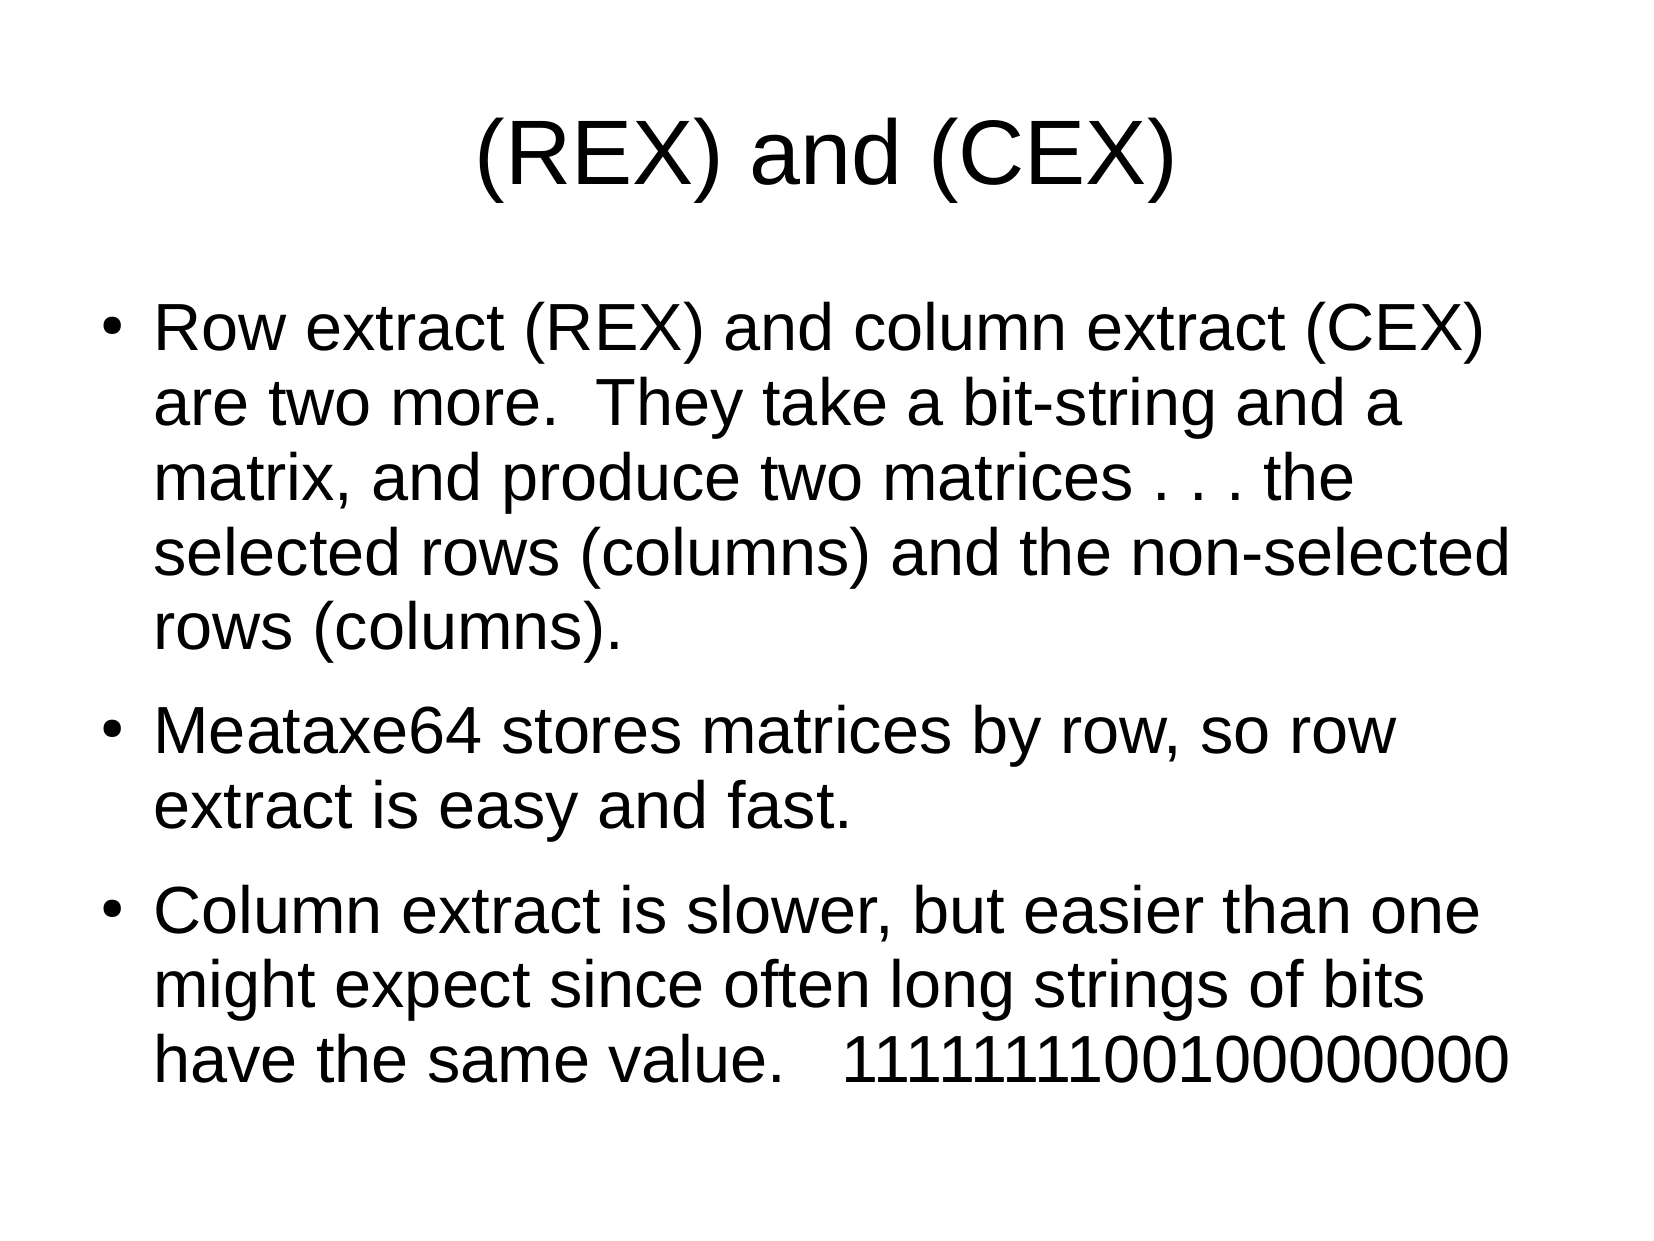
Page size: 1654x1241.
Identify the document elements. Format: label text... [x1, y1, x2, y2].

list Row extract (REX) and column extract (CEX) are two more. They take a bit-string and a matrix, and produce two matrices . . . the selected rows (columns) and the non-selected rows (columns). Meataxe64 stores matrices by row, so row extract is easy and fast. Column extract is slower, but easier than one might expect since often long strings of bits have the same value. 1111111100100000000 [82, 290, 1571, 1109]
title (REX) and (CEX) [82, 49, 1571, 257]
